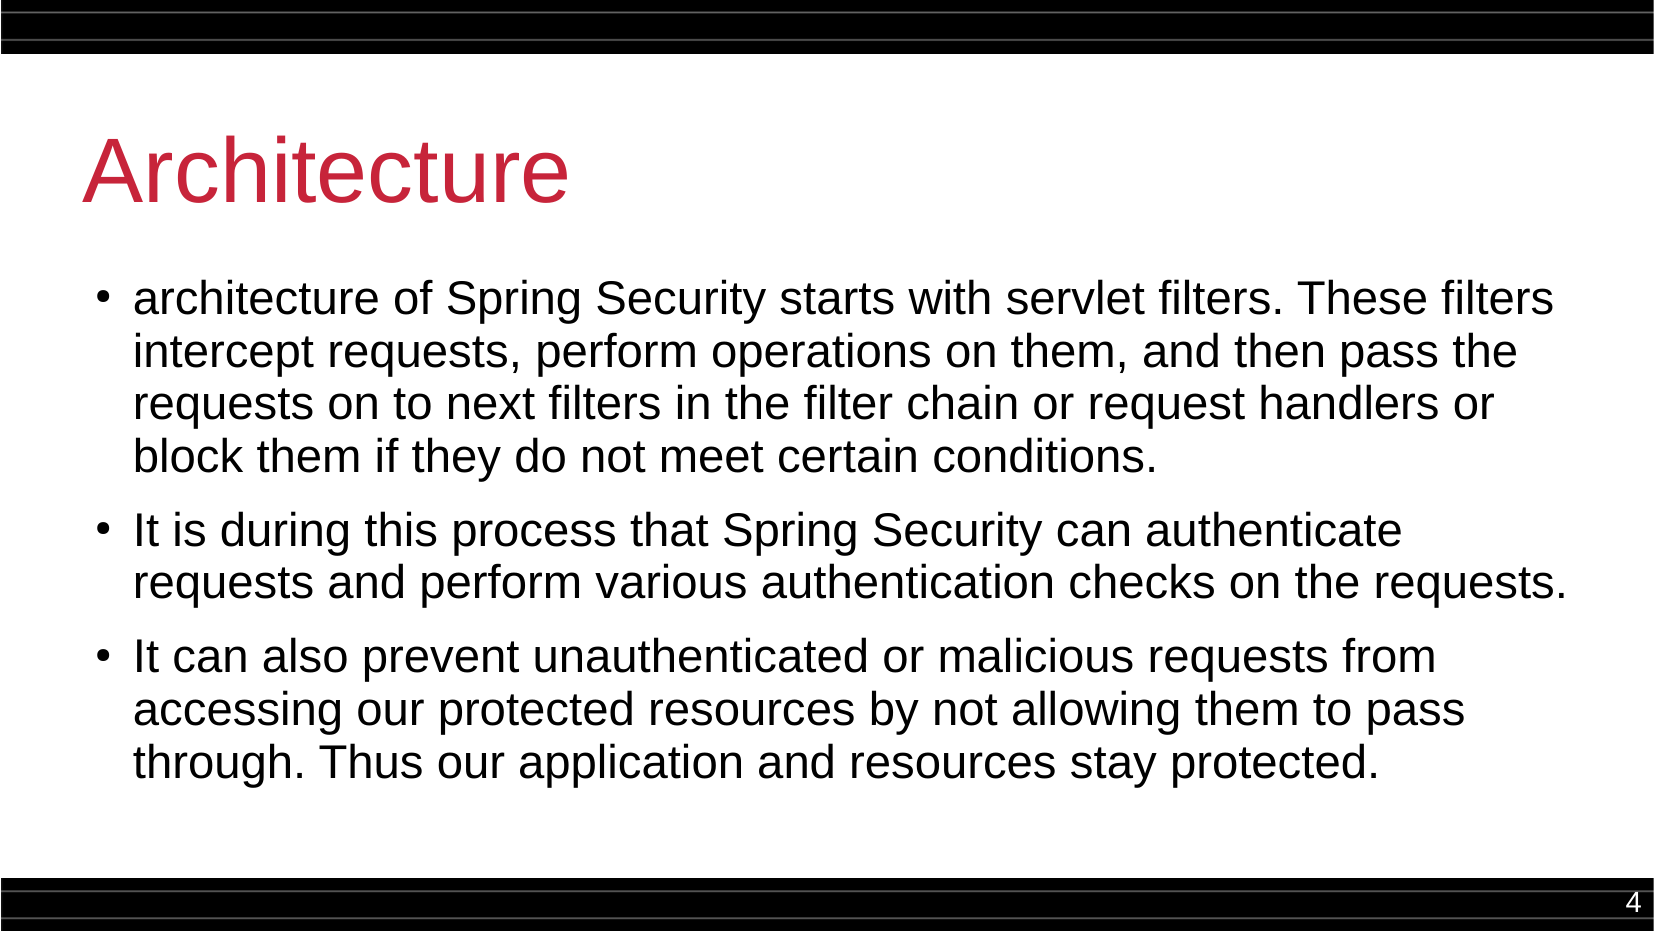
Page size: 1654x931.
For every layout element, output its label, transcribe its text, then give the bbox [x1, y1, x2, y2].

list architecture of Spring Security starts with servlet filters. These filters intercept requests, perform operations on them, and then pass the requests on to next filters in the filter chain or request handlers or block them if they do not meet certain conditions. It is during this process that Spring Security can authenticate requests and perform various authentication checks on the requests. It can also prevent unauthenticated or malicious requests from accessing our protected resources by not allowing them to pass through. Thus our application and resources stay protected. [82, 271, 1571, 851]
title Architecture [82, 92, 1571, 249]
picture [1, 878, 1654, 931]
picture [1, 0, 1654, 54]
